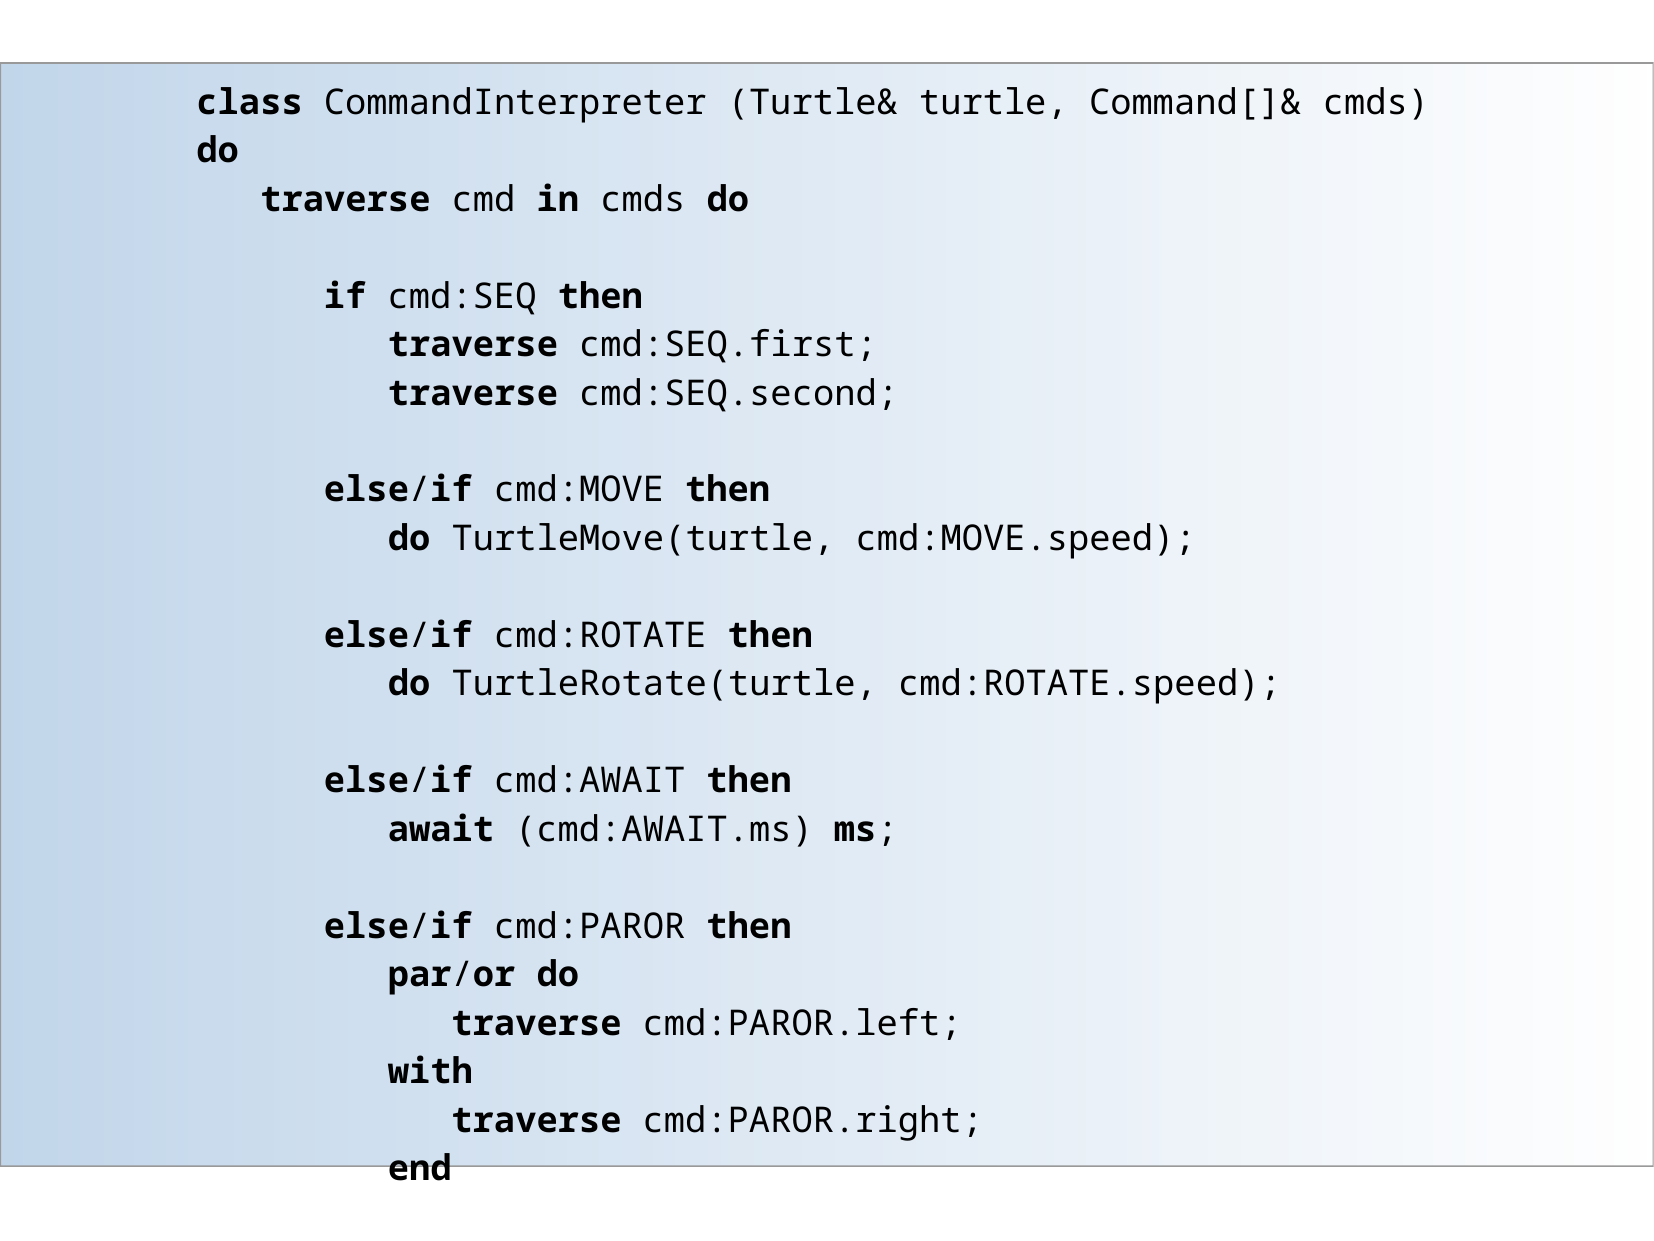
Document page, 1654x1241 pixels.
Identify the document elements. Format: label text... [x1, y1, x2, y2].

text_box [0, 62, 1654, 1167]
text_box class CommandInterpreter (Turtle& turtle, Command[]& cmds) do traverse cmd in cmds do if cmd:SEQ then traverse cmd:SEQ.first; traverse cmd:SEQ.second; else/if cmd:MOVE then do TurtleMove(turtle, cmd:MOVE.speed); else/if cmd:ROTATE then do TurtleRotate(turtle, cmd:ROTATE.speed); else/if cmd:AWAIT then await (cmd:AWAIT.ms) ms; else/if cmd:PAROR then par/or do traverse cmd:PAROR.left; with traverse cmd:PAROR.right; end end end end [181, 68, 1472, 1172]
